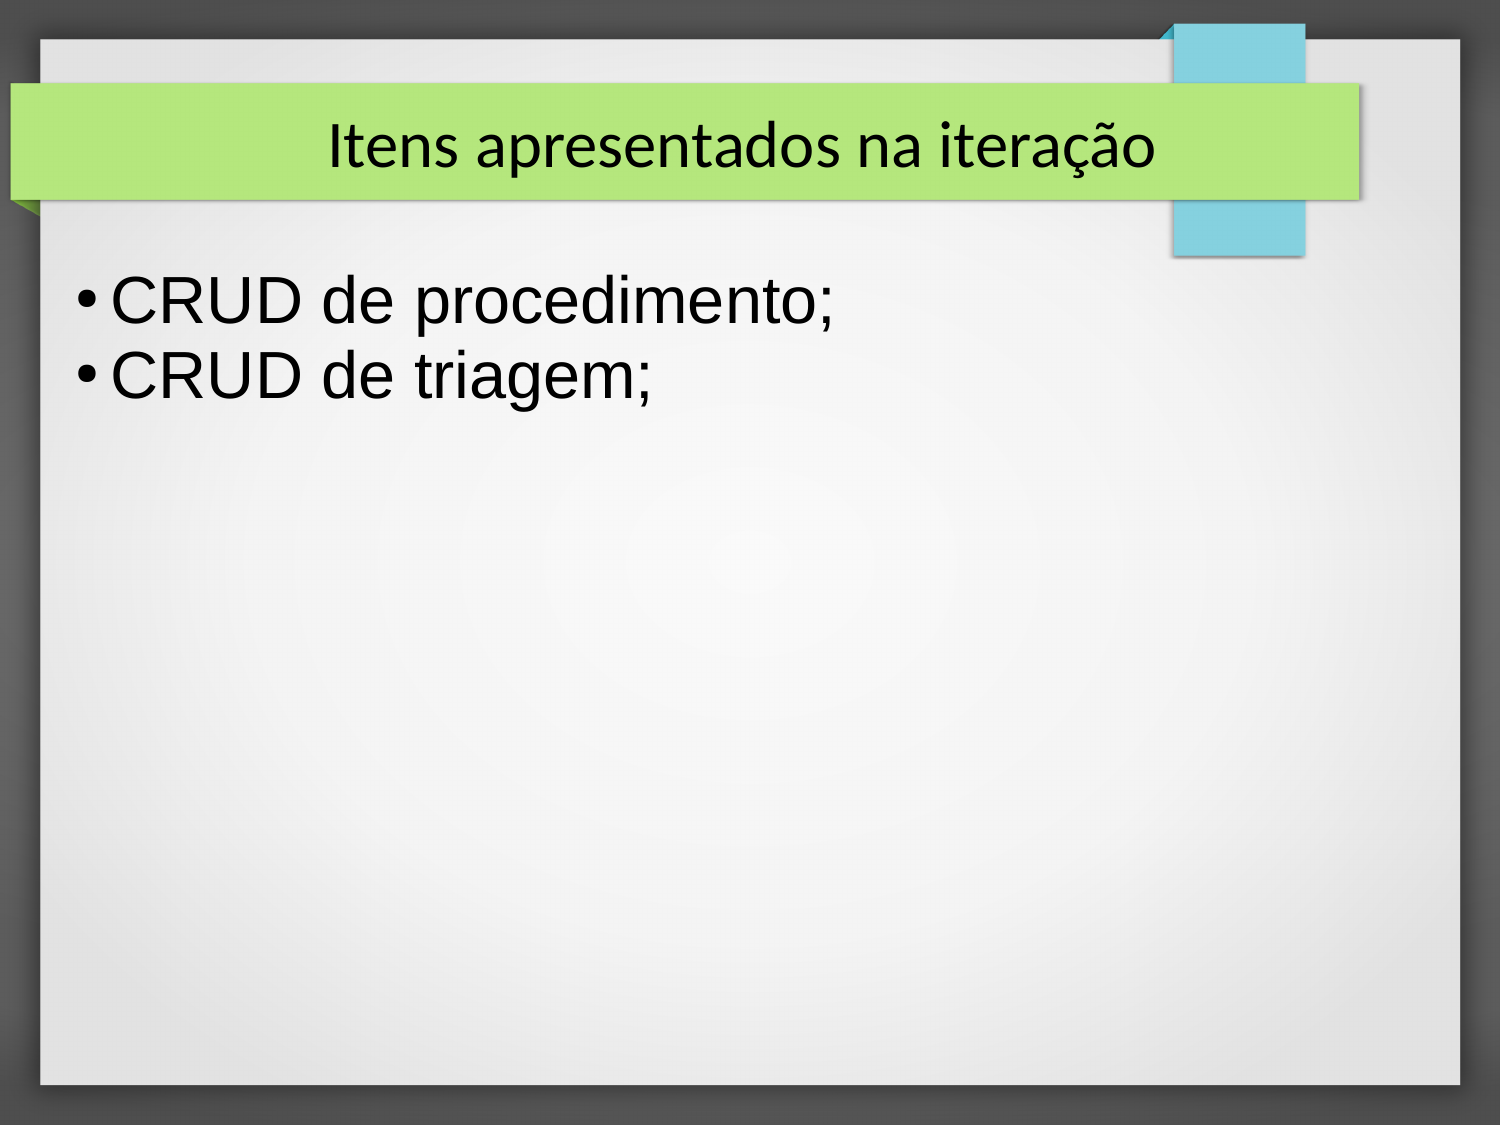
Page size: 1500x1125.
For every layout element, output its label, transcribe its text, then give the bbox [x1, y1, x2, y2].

subtitle CRUD de procedimento; CRUD de triagem; [75, 263, 1425, 916]
text_box Itens apresentados na iteração [67, 47, 1418, 235]
picture [0, 0, 1500, 1125]
